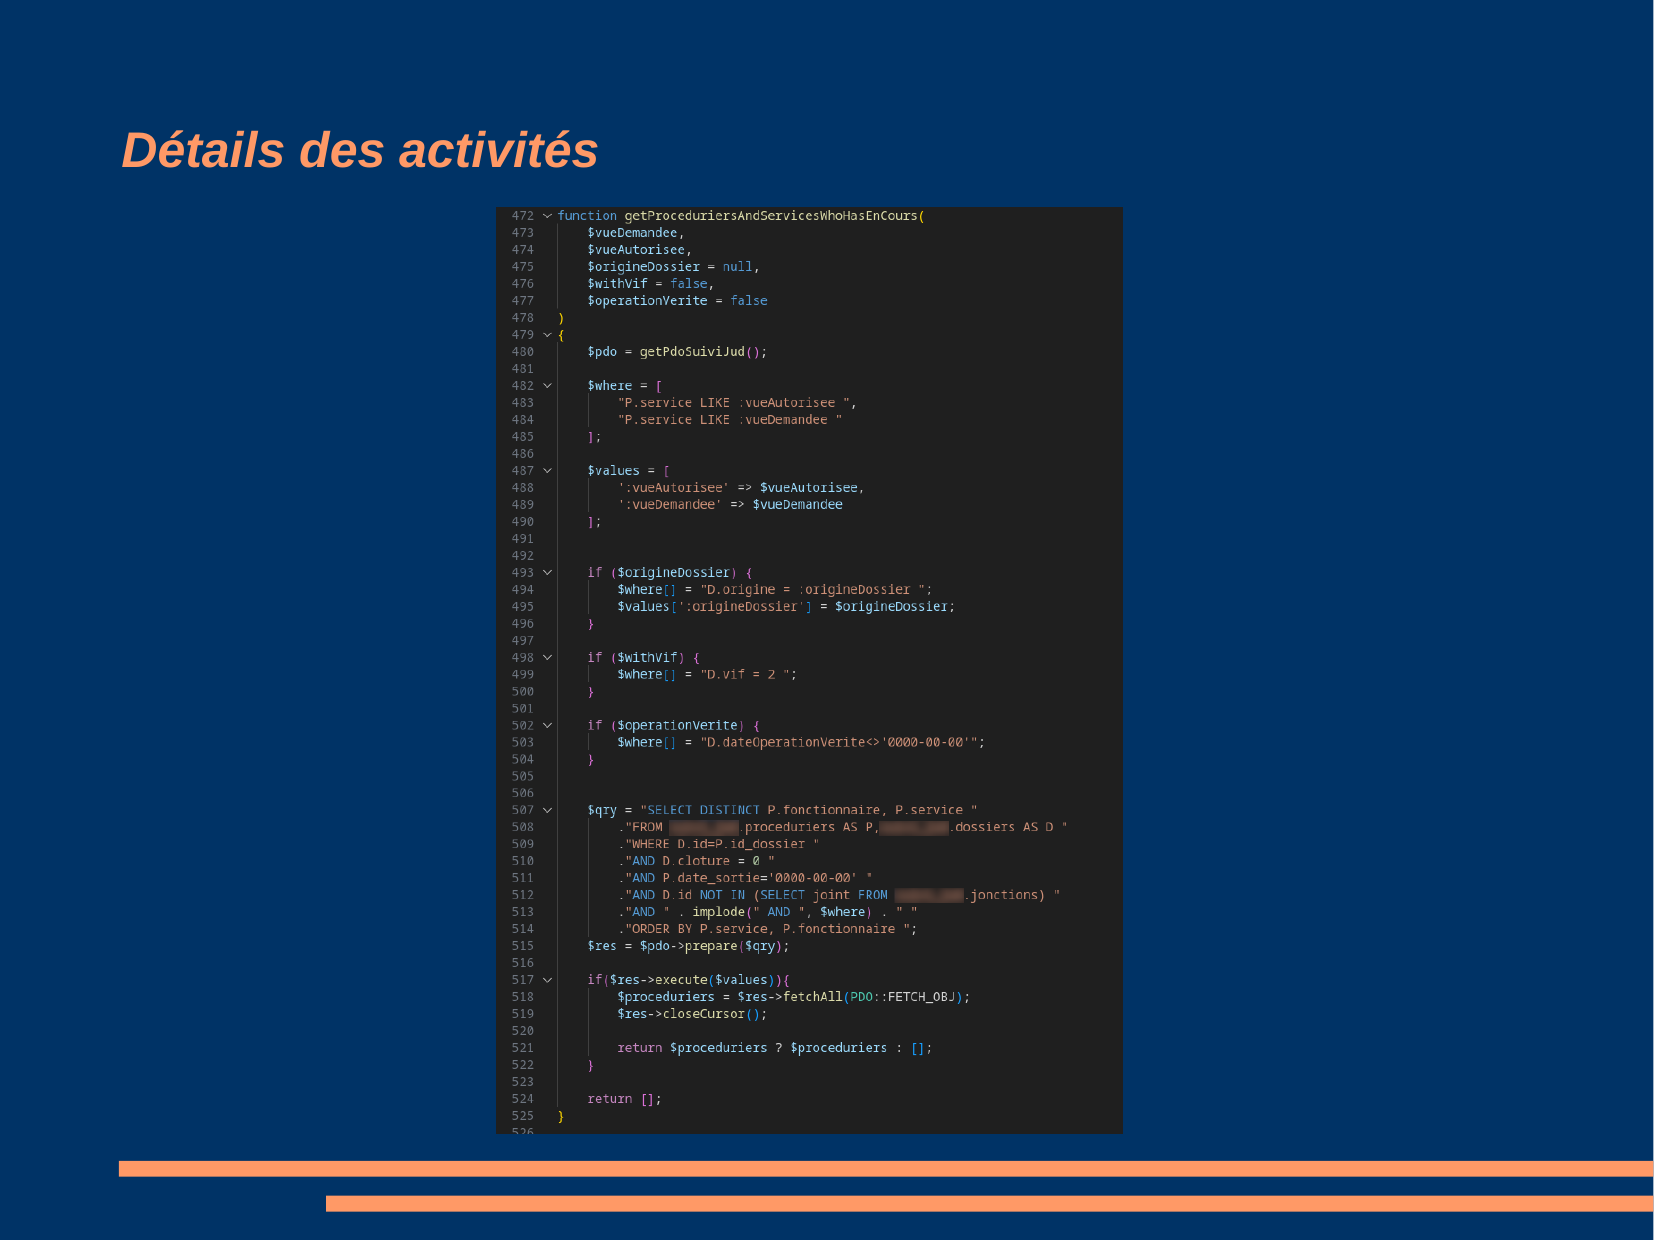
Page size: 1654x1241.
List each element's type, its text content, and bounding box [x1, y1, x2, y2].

title Détails des activités [121, 46, 1534, 254]
picture [496, 207, 1123, 1134]
